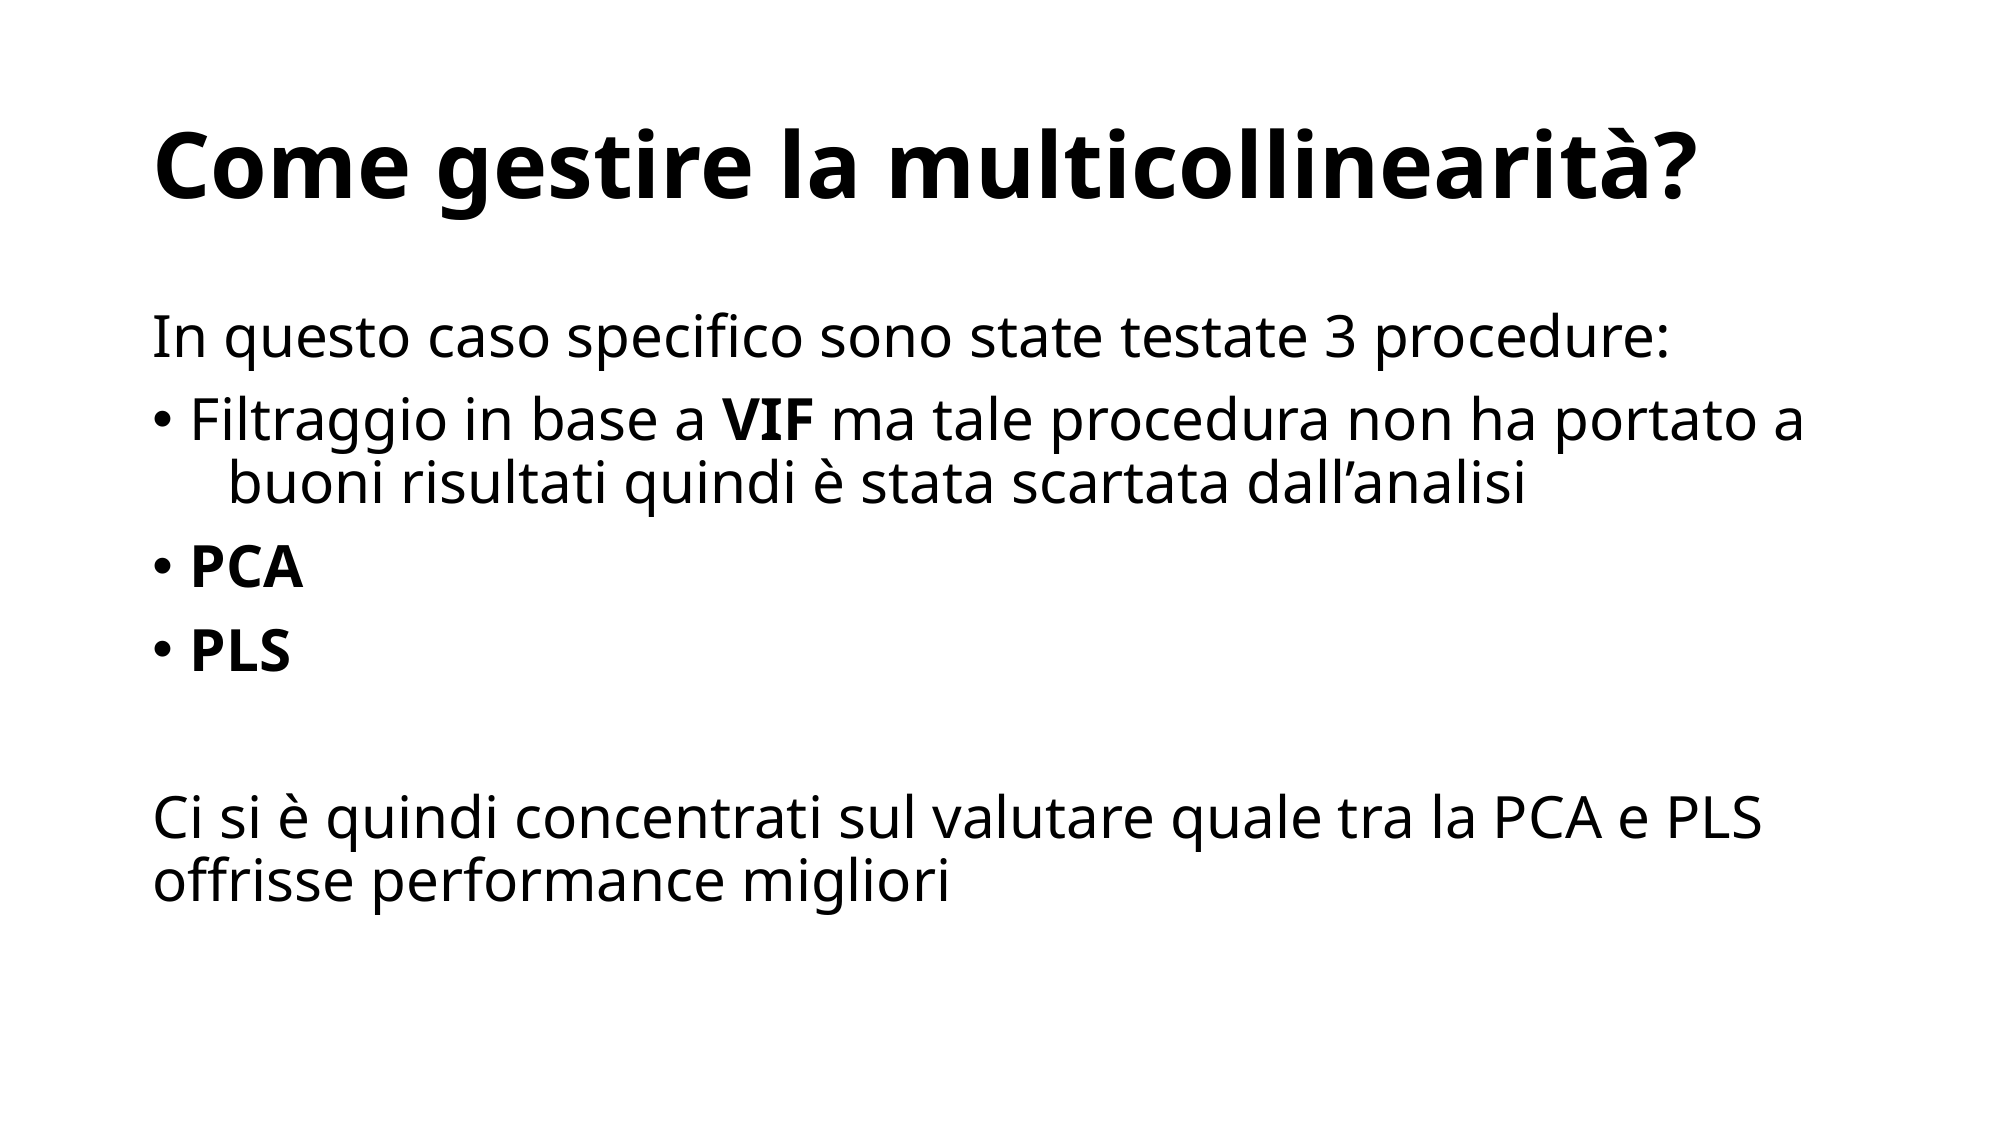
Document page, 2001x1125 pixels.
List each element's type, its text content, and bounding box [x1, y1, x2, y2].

list In questo caso specifico sono state testate 3 procedure: Filtraggio in base a VIF ma tale procedura non ha portato a buoni risultati quindi è stata scartata dall’analisi PCA PLS Ci si è quindi concentrati sul valutare quale tra la PCA e PLS offrisse performance migliori [137, 299, 1863, 1014]
title Come gestire la multicollinearità? [137, 59, 1863, 278]
